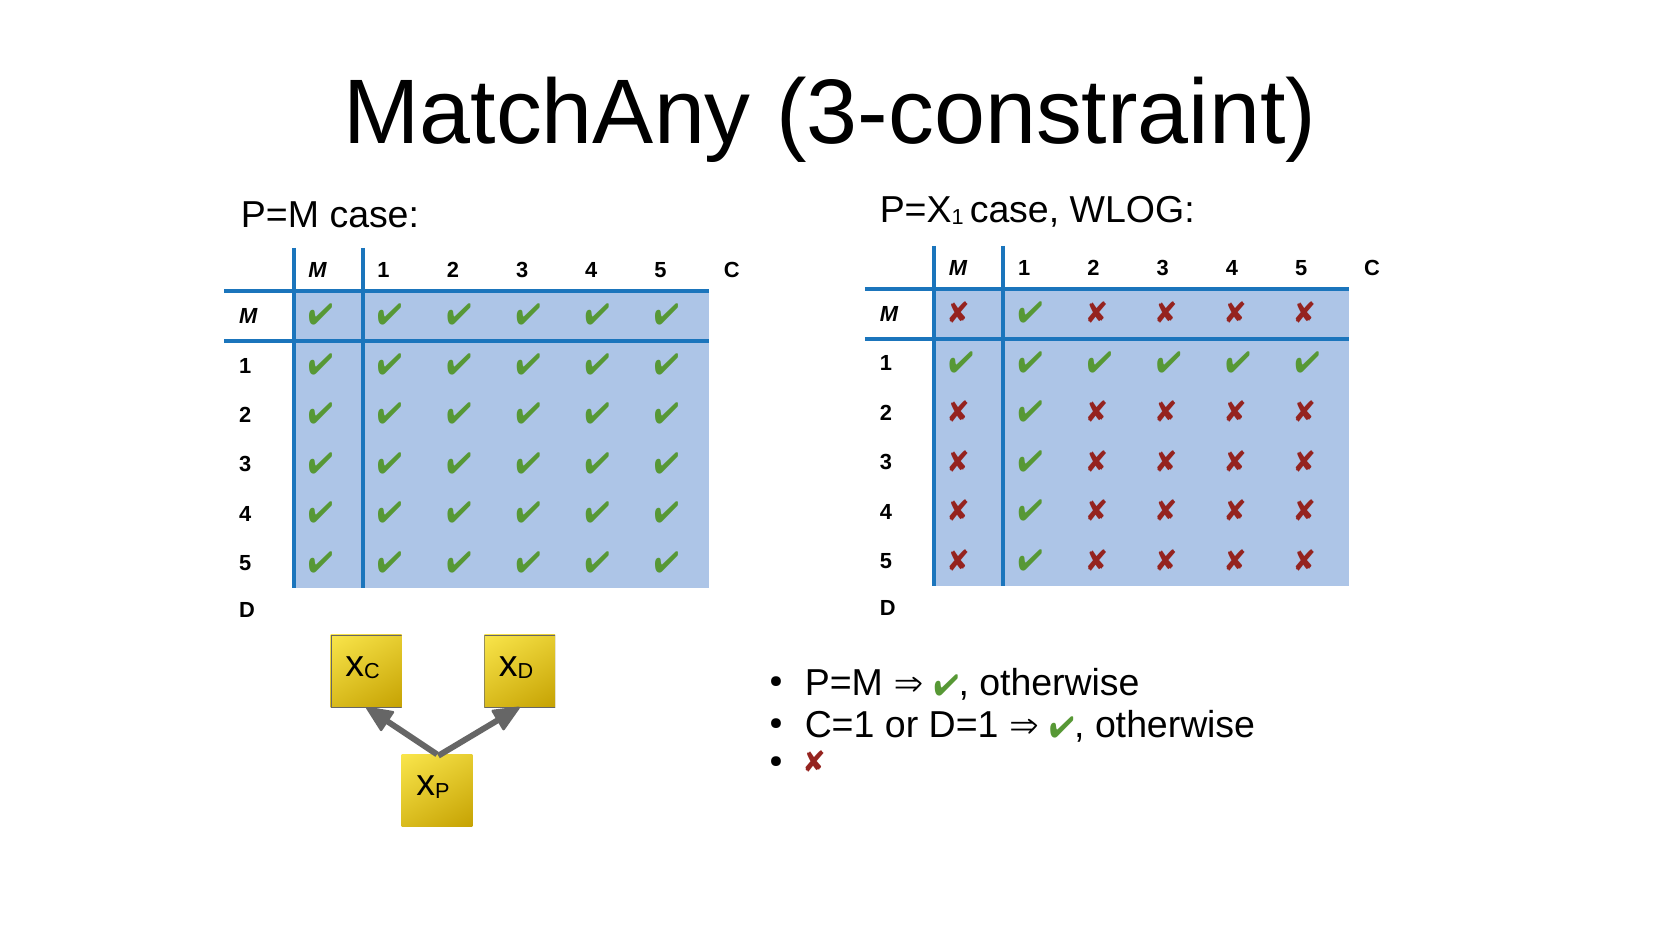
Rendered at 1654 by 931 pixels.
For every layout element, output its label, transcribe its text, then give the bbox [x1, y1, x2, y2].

table_header 1 [365, 248, 432, 289]
table_cell ✔ [501, 390, 570, 440]
table_cell ✘ [1142, 487, 1211, 536]
table_header M [296, 248, 361, 289]
table_header 2 [1073, 250, 1142, 287]
table_cell ✔ [1005, 341, 1073, 388]
text_box P=M case: [226, 186, 511, 244]
table_cell [1073, 586, 1142, 629]
text_box P=M ⇒ ✔, otherwise C=1 or D=1 ⇒ ✔, otherwise ✘ [754, 654, 1281, 812]
table_cell [1349, 586, 1419, 629]
table_cell ✘ [1211, 536, 1280, 586]
table_cell 5 [865, 536, 932, 586]
table_cell ✔ [501, 440, 570, 489]
table_cell [1142, 586, 1211, 629]
table_cell [501, 588, 570, 631]
table_cell ✘ [1073, 487, 1142, 536]
table_cell ✔ [1005, 536, 1073, 586]
table_cell ✔ [1211, 341, 1280, 388]
table_cell [709, 538, 778, 588]
table_cell M [224, 293, 292, 339]
table_cell [1349, 487, 1419, 536]
table_cell ✔ [640, 489, 709, 538]
table_header C [709, 248, 778, 291]
table_cell ✔ [501, 293, 570, 339]
table_cell ✔ [365, 538, 432, 588]
table_cell ✘ [1280, 536, 1349, 586]
table_cell ✘ [1280, 487, 1349, 536]
table_cell ✘ [936, 388, 1001, 437]
table_cell ✘ [1142, 437, 1211, 487]
table_cell ✘ [1073, 437, 1142, 487]
table_cell 5 [224, 538, 292, 588]
table_cell ✘ [1073, 388, 1142, 437]
table_cell ✘ [1211, 291, 1280, 337]
table_cell [1349, 536, 1419, 586]
table_cell [363, 588, 432, 631]
table_header [224, 248, 292, 289]
table_cell [570, 588, 640, 631]
table_cell 2 [224, 390, 292, 440]
table_cell [709, 291, 778, 341]
table_cell ✔ [432, 440, 501, 489]
table_cell ✘ [936, 536, 1001, 586]
table_cell ✔ [570, 440, 640, 489]
table_cell ✔ [432, 390, 501, 440]
table_cell 3 [865, 437, 932, 487]
table_cell ✔ [365, 343, 432, 390]
table_cell [709, 489, 778, 538]
table_cell [1280, 586, 1349, 629]
table_cell M [865, 291, 932, 337]
table_header 5 [640, 248, 709, 289]
title MatchAny (3-constraint) [86, 33, 1575, 189]
table_cell ✔ [640, 538, 709, 588]
text_box xC [330, 634, 402, 708]
table_cell ✘ [1073, 536, 1142, 586]
table_cell ✔ [1280, 341, 1349, 388]
table_header 2 [432, 248, 501, 289]
table_header 3 [1142, 250, 1211, 287]
table_cell ✔ [432, 343, 501, 390]
table_cell ✔ [570, 343, 640, 390]
table_cell ✔ [570, 390, 640, 440]
table_cell [1349, 289, 1419, 339]
table_cell ✔ [296, 343, 361, 390]
table_cell ✔ [640, 390, 709, 440]
table_cell ✔ [296, 489, 361, 538]
table_cell ✔ [296, 538, 361, 588]
table_cell [1349, 388, 1419, 437]
table_header C [1349, 246, 1419, 289]
table_cell ✔ [432, 538, 501, 588]
table_cell ✘ [1280, 291, 1349, 337]
table_cell ✔ [432, 489, 501, 538]
table_cell [1349, 437, 1419, 487]
text_box xD [484, 634, 556, 708]
table_cell ✘ [936, 437, 1001, 487]
table_cell ✔ [501, 538, 570, 588]
table_cell D [865, 586, 934, 629]
table_cell [294, 588, 363, 631]
table_cell 4 [224, 489, 292, 538]
table_header 5 [1280, 246, 1349, 287]
table_cell ✔ [640, 440, 709, 489]
table_header [865, 250, 932, 287]
table_cell [1003, 586, 1073, 629]
table_cell ✔ [365, 440, 432, 489]
table_cell ✔ [365, 390, 432, 440]
table_cell ✔ [1005, 487, 1073, 536]
table_header 1 [1005, 250, 1073, 287]
table_cell ✔ [296, 293, 361, 339]
table_cell ✘ [1211, 388, 1280, 437]
table_cell ✔ [501, 489, 570, 538]
table_header 3 [501, 248, 570, 289]
table_cell ✘ [1142, 388, 1211, 437]
table_cell ✘ [936, 291, 1001, 337]
table_cell [709, 440, 778, 489]
table_cell 2 [865, 388, 932, 437]
table_cell ✘ [1280, 388, 1349, 437]
table_cell ✘ [1073, 291, 1142, 337]
table_cell ✘ [1211, 437, 1280, 487]
table_cell [709, 588, 778, 631]
table_cell ✔ [296, 390, 361, 440]
table_cell 1 [224, 343, 292, 390]
table_cell ✔ [365, 489, 432, 538]
table_cell 3 [224, 440, 292, 489]
table_cell ✘ [1280, 437, 1349, 487]
text_box P=X1 case, WLOG: [864, 180, 1256, 250]
table_cell ✔ [365, 293, 432, 339]
table_cell [1211, 586, 1280, 629]
table_cell D [224, 588, 294, 631]
table_cell [709, 341, 778, 390]
table_cell ✔ [1005, 291, 1073, 337]
text_box xP [401, 754, 473, 827]
table_header 4 [570, 248, 640, 289]
table_cell ✔ [640, 293, 709, 339]
table_cell ✘ [1142, 291, 1211, 337]
table_cell ✔ [1073, 341, 1142, 388]
table_cell ✘ [936, 487, 1001, 536]
table_cell ✔ [1005, 437, 1073, 487]
table_header 4 [1211, 246, 1280, 287]
table_cell ✔ [570, 293, 640, 339]
table_cell [640, 588, 709, 631]
table_cell ✔ [936, 341, 1001, 388]
table_header M [936, 250, 1001, 287]
table_cell ✔ [570, 538, 640, 588]
table_cell ✔ [501, 343, 570, 390]
table_cell ✘ [1142, 536, 1211, 586]
table_cell ✔ [1005, 388, 1073, 437]
table_cell [432, 588, 501, 631]
table_cell ✔ [432, 293, 501, 339]
table_cell [709, 390, 778, 440]
table_cell ✔ [570, 489, 640, 538]
table_cell ✔ [1142, 341, 1211, 388]
table_cell 4 [865, 487, 932, 536]
table_cell ✘ [1211, 487, 1280, 536]
table_cell ✔ [640, 343, 709, 390]
table_cell 1 [865, 341, 932, 388]
table_cell ✔ [296, 440, 361, 489]
table_cell [934, 586, 1003, 629]
table_cell [1349, 339, 1419, 388]
